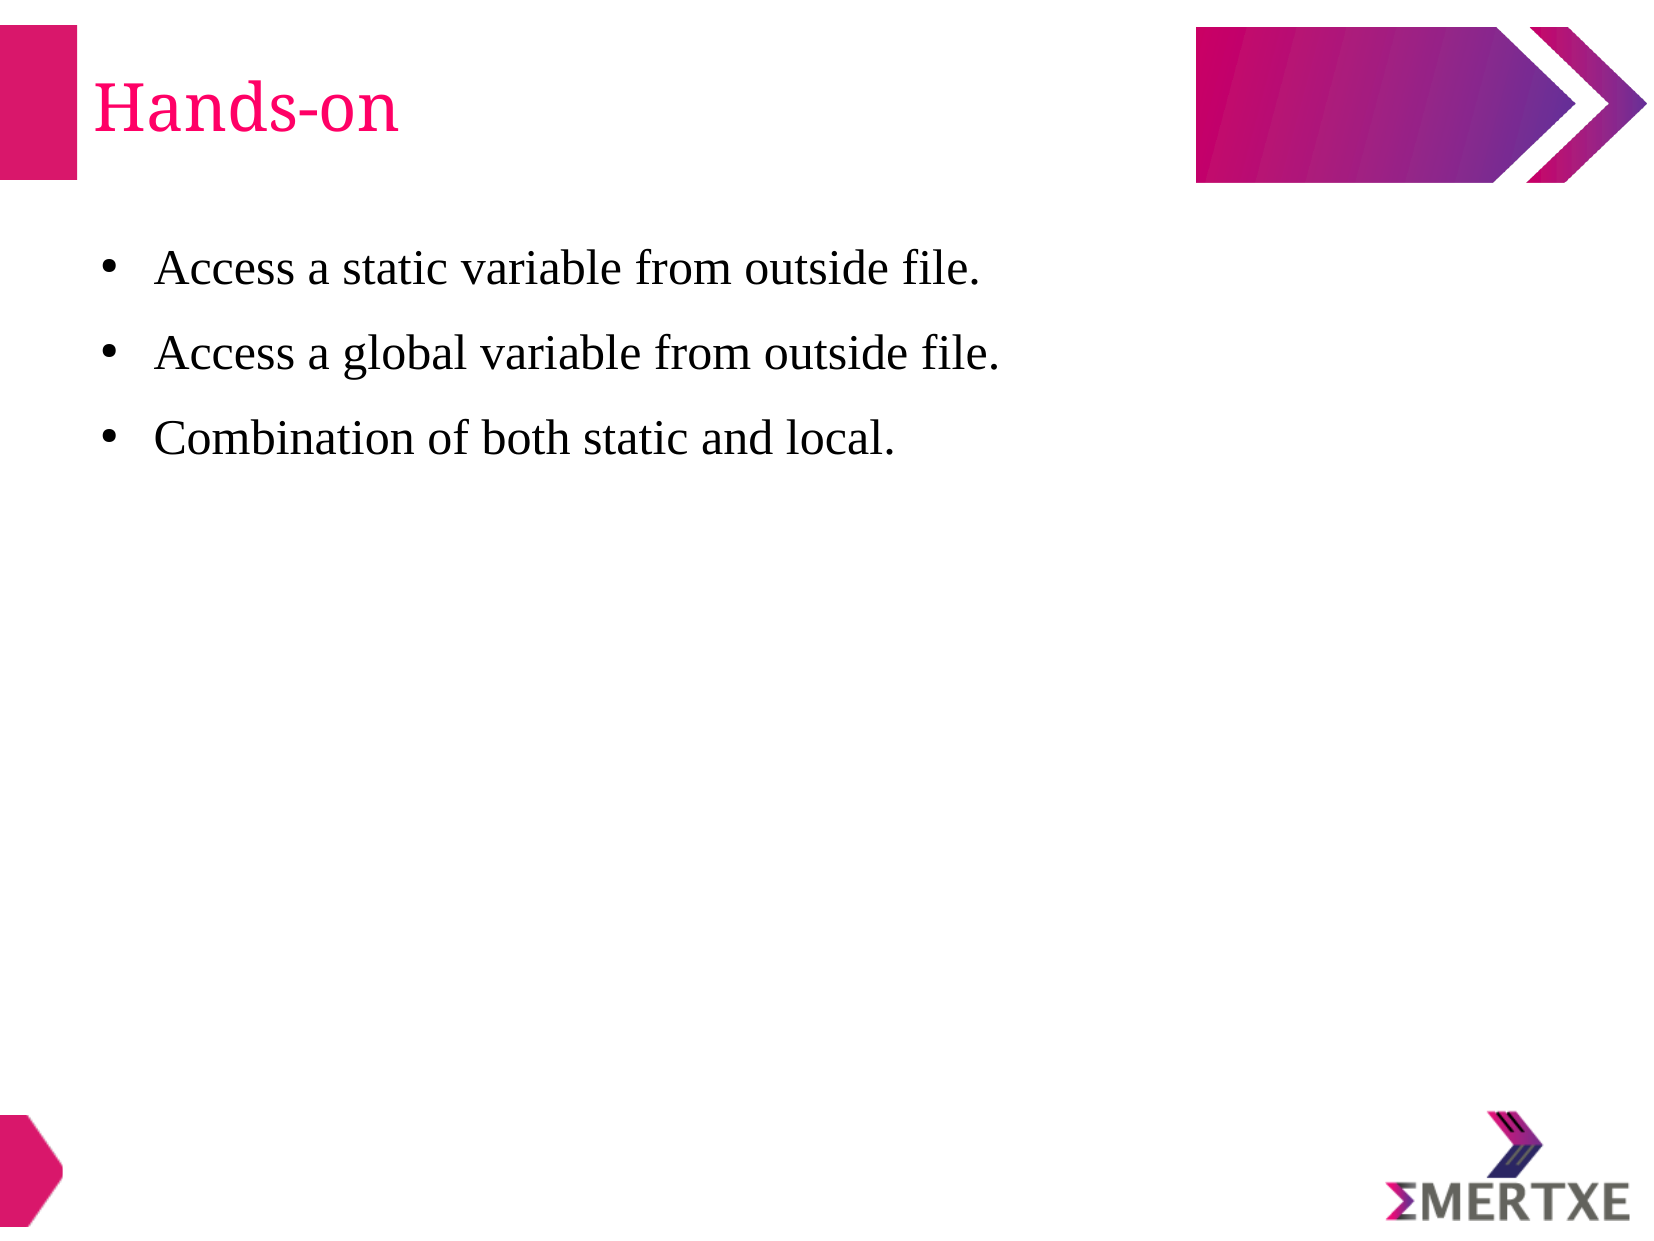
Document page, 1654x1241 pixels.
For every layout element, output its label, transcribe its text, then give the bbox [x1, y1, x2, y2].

picture [1571, 27, 1647, 183]
picture [1385, 1107, 1631, 1221]
list Access a static variable from outside file. Access a global variable from outside file. Combination of both static and local. [82, 240, 1571, 1081]
title Hands-on [93, 2, 1571, 210]
